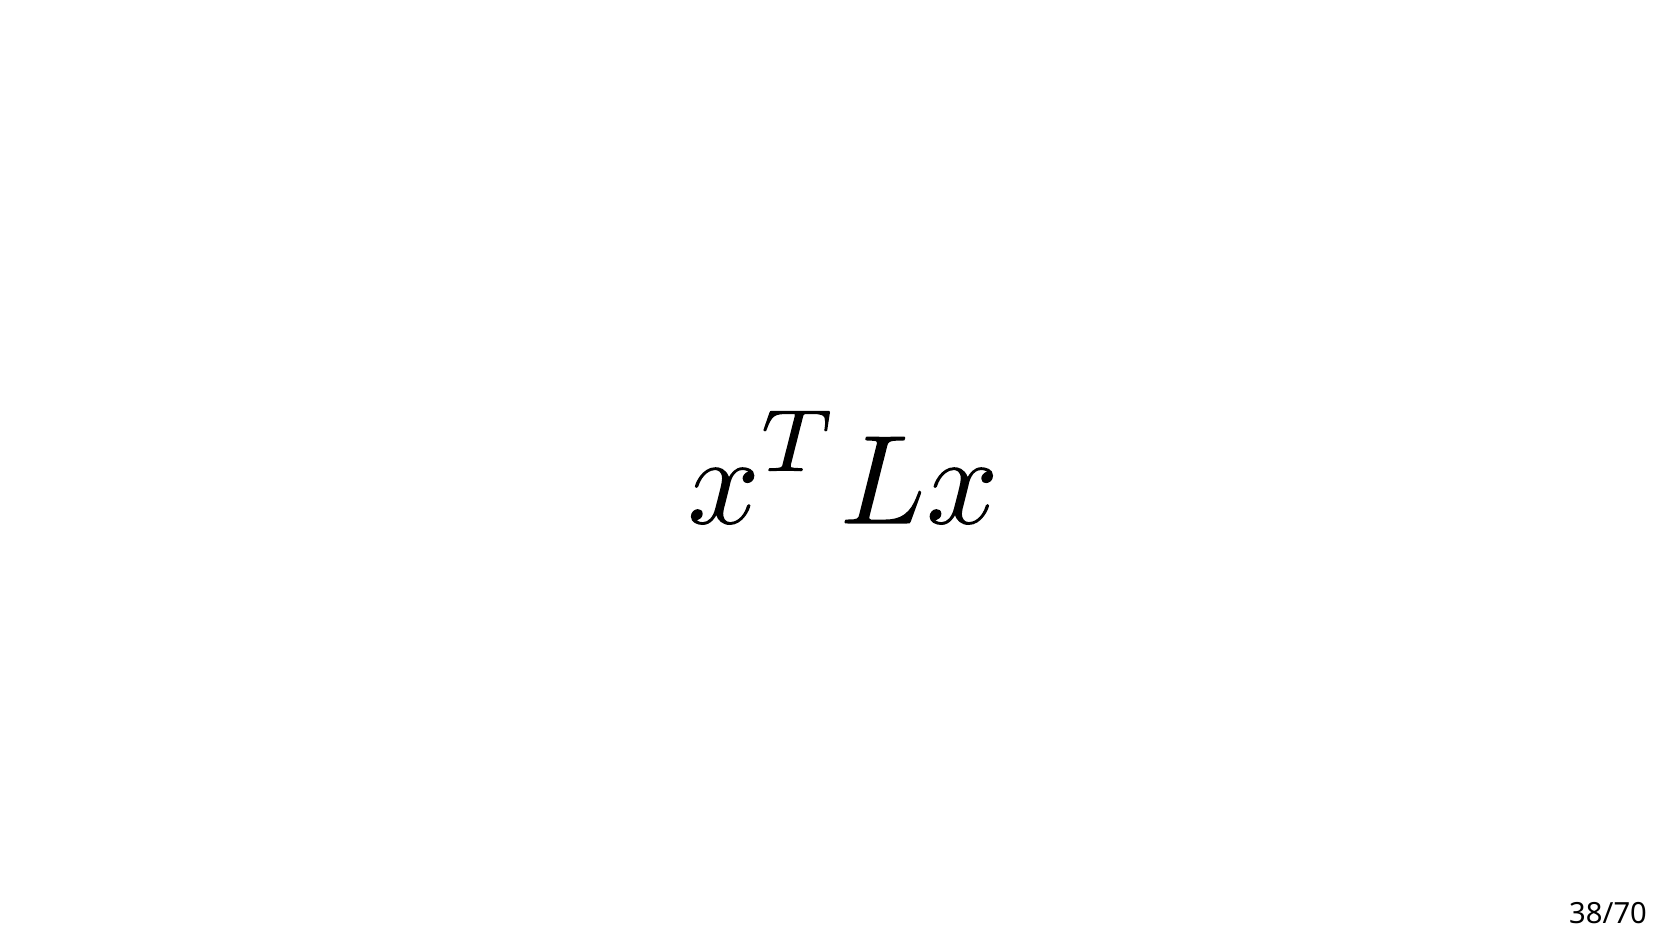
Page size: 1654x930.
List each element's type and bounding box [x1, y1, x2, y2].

text_box [687, 410, 999, 526]
